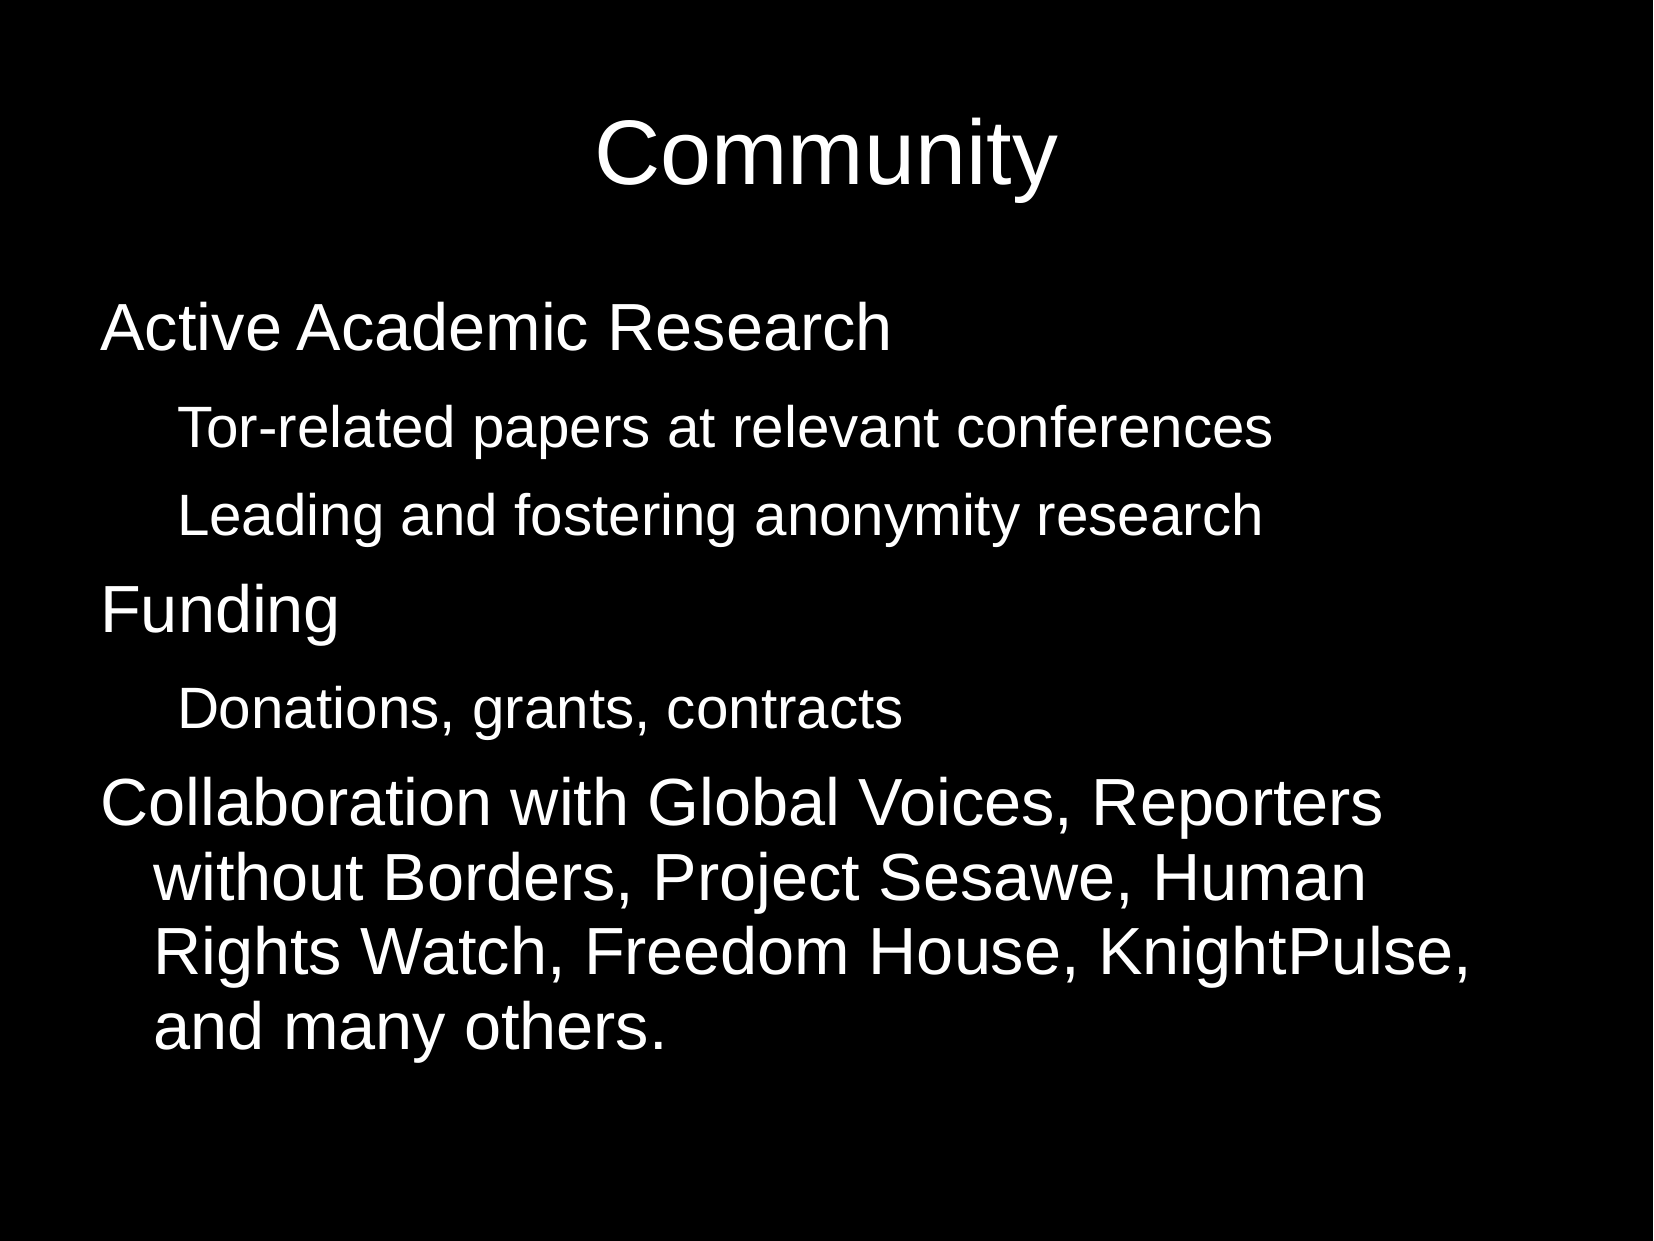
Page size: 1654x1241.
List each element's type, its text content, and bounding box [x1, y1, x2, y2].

list Active Academic Research Tor-related papers at relevant conferences Leading and fostering anonymity research Funding Donations, grants, contracts Collaboration with Global Voices, Reporters without Borders, Project Sesawe, Human Rights Watch, Freedom House, KnightPulse, and many others. [82, 290, 1571, 1136]
title Community [82, 49, 1571, 257]
